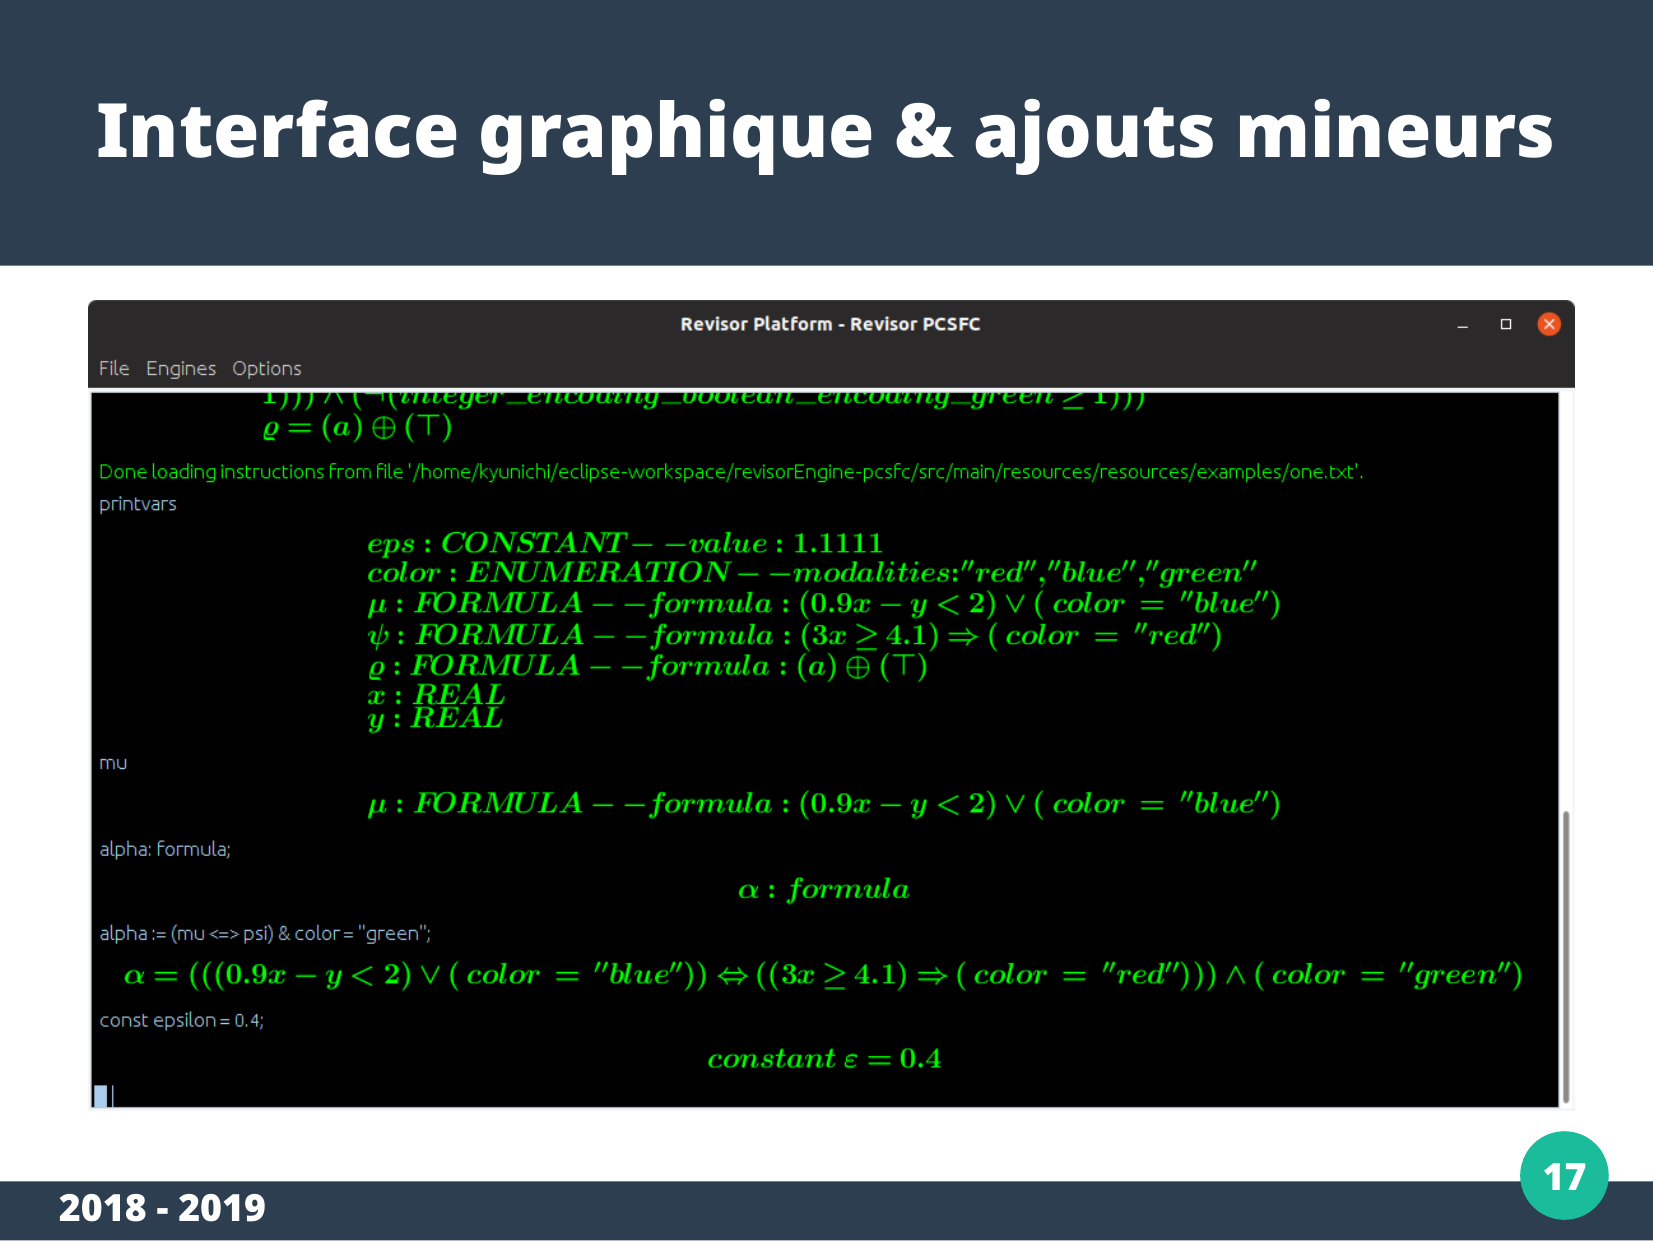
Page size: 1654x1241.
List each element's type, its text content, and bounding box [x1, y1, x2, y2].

picture [88, 300, 1575, 1111]
title Interface graphique & ajouts mineurs [58, 49, 1594, 207]
